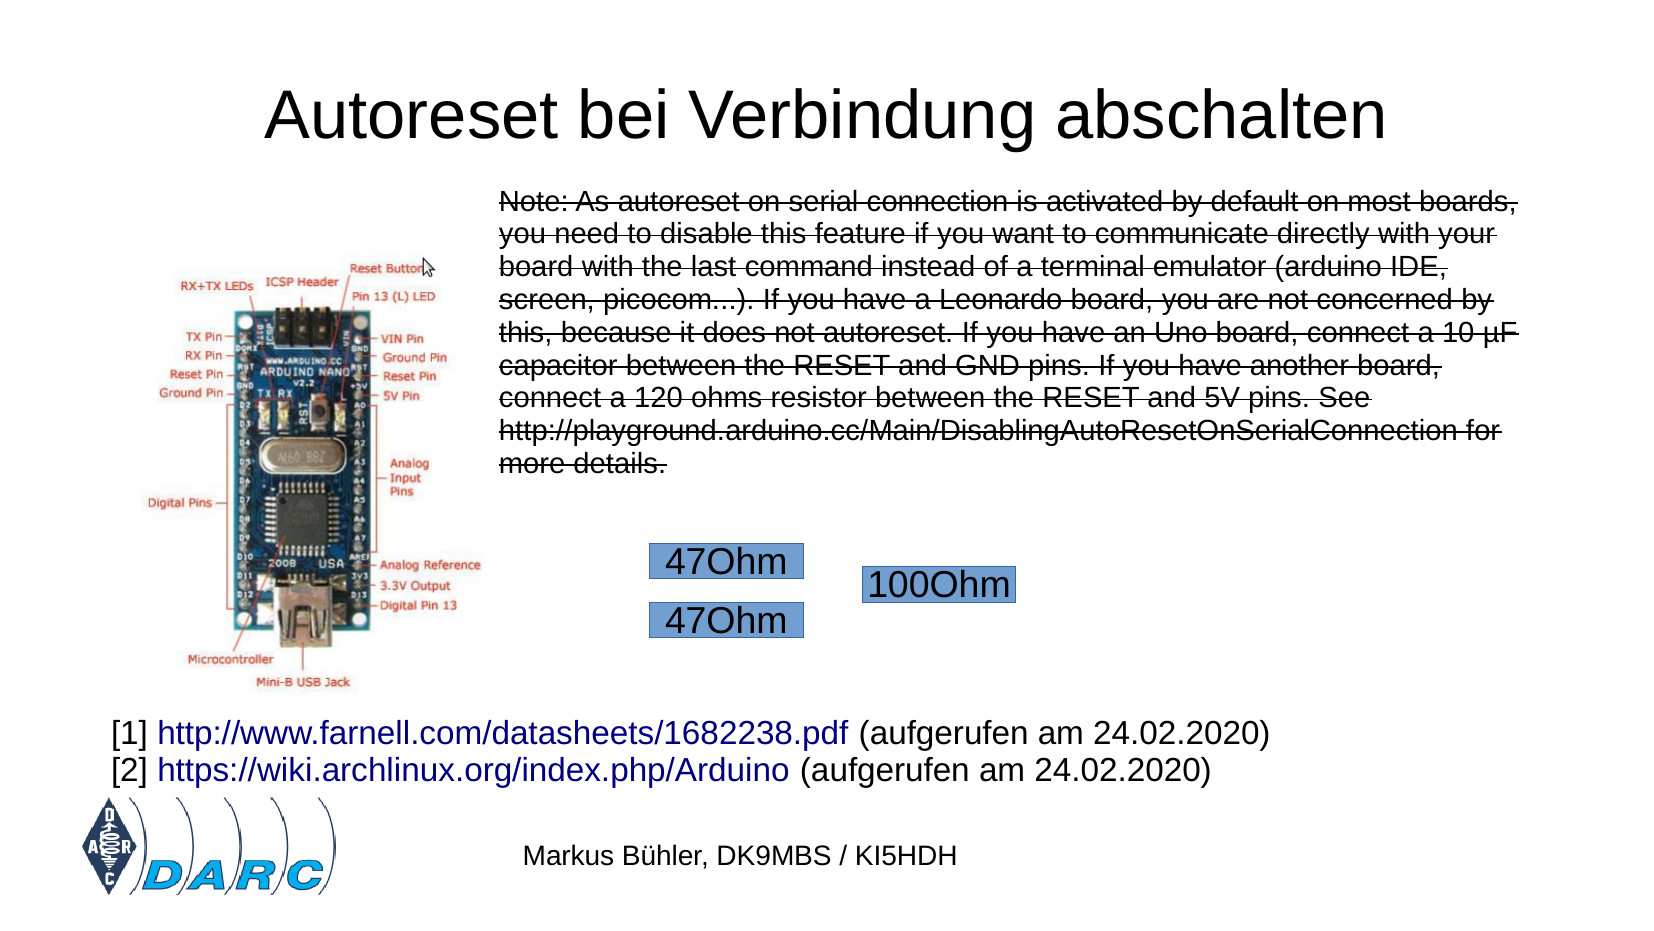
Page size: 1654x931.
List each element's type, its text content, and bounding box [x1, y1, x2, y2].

text_box [1] http://www.farnell.com/datasheets/1682238.pdf (aufgerufen am 24.02.2020) [2] https://wiki.archlinux.org/index.php/Arduino (aufgerufen am 24.02.2020) [96, 706, 1343, 796]
title Autoreset bei Verbindung abschalten [82, 37, 1571, 193]
text_box 47Ohm [649, 602, 804, 638]
picture [82, 797, 336, 895]
text_box Markus Bühler, DK9MBS / KI5HDH [507, 832, 1121, 879]
text_box 47Ohm [649, 543, 804, 579]
text_box 100Ohm [862, 566, 1016, 603]
picture [94, 219, 508, 697]
text_box Note: As autoreset on serial connection is activated by default on most boards, you need to disable this feature if you want to communicate directly with your board with the last command instead of a terminal emulator (arduino IDE, screen, picocom...). If you have a Leonardo board, you are not concerned by this, because it does not autoreset. If you have an Uno board, connect a 10 µF capacitor between the RESET and GND pins. If you have another board, connect a 120 ohms resistor between the RESET and 5V pins. See http://playground.arduino.cc/Main/DisablingAutoResetOnSerialConnection for more details. [484, 177, 1560, 544]
